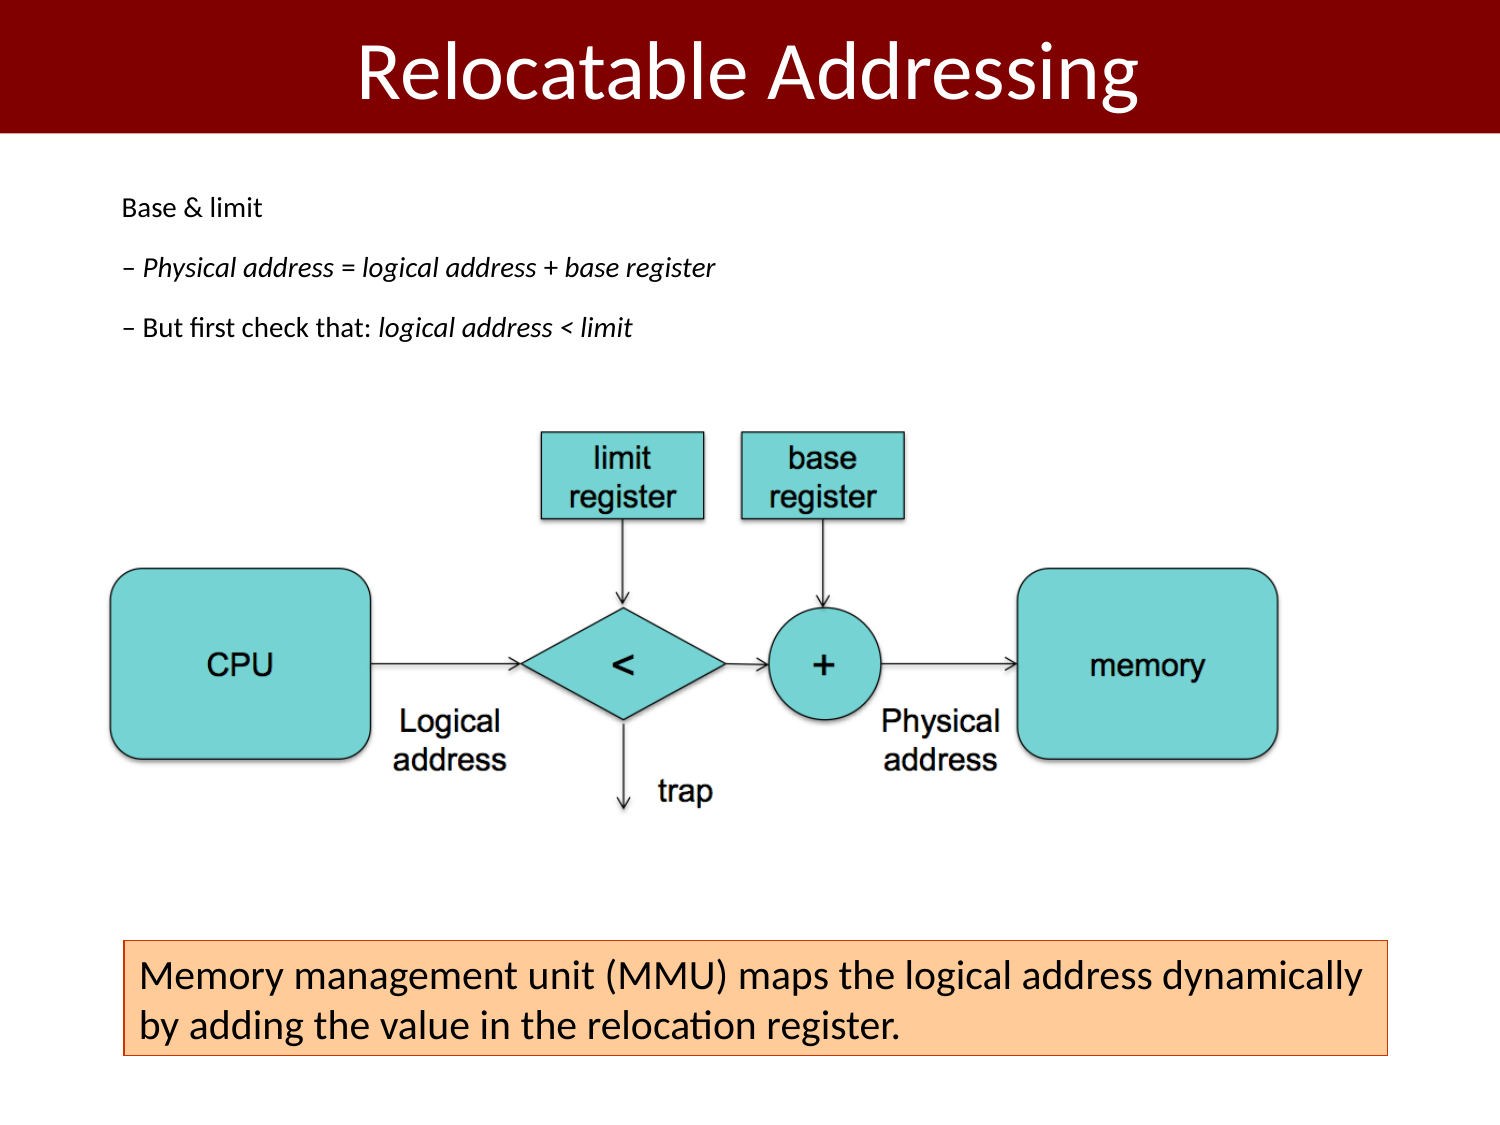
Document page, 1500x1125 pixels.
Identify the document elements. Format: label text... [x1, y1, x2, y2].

text_box Base & limit – Physical address = logical address + base register – But first check that: logical address < limit [106, 174, 1191, 368]
title Relocatable Addressing [0, 0, 1500, 134]
picture [106, 368, 1298, 834]
text_box Memory management unit (MMU) maps the logical address dynamically by adding the value in the relocation register. [123, 940, 1388, 1056]
